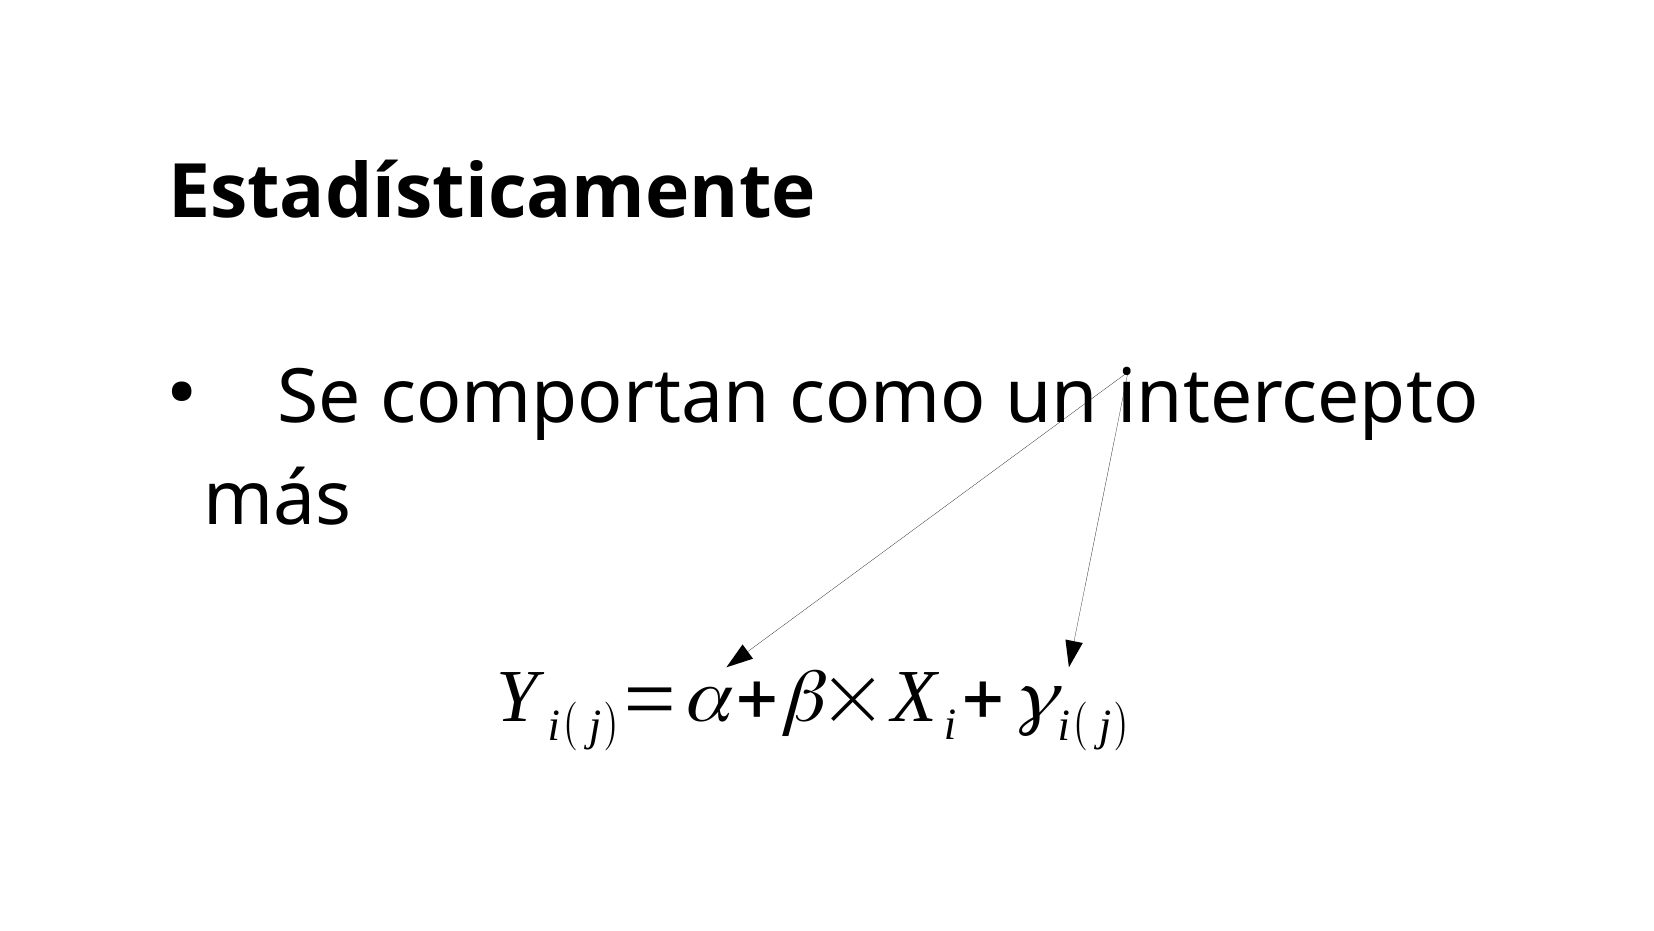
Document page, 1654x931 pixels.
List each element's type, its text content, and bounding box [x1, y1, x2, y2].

text_box Estadísticamente Se comportan como un intercepto más [1053, 374, 1127, 429]
text_box Estadísticamente Se comportan como un intercepto más [153, 129, 1595, 429]
chart [490, 655, 1136, 754]
